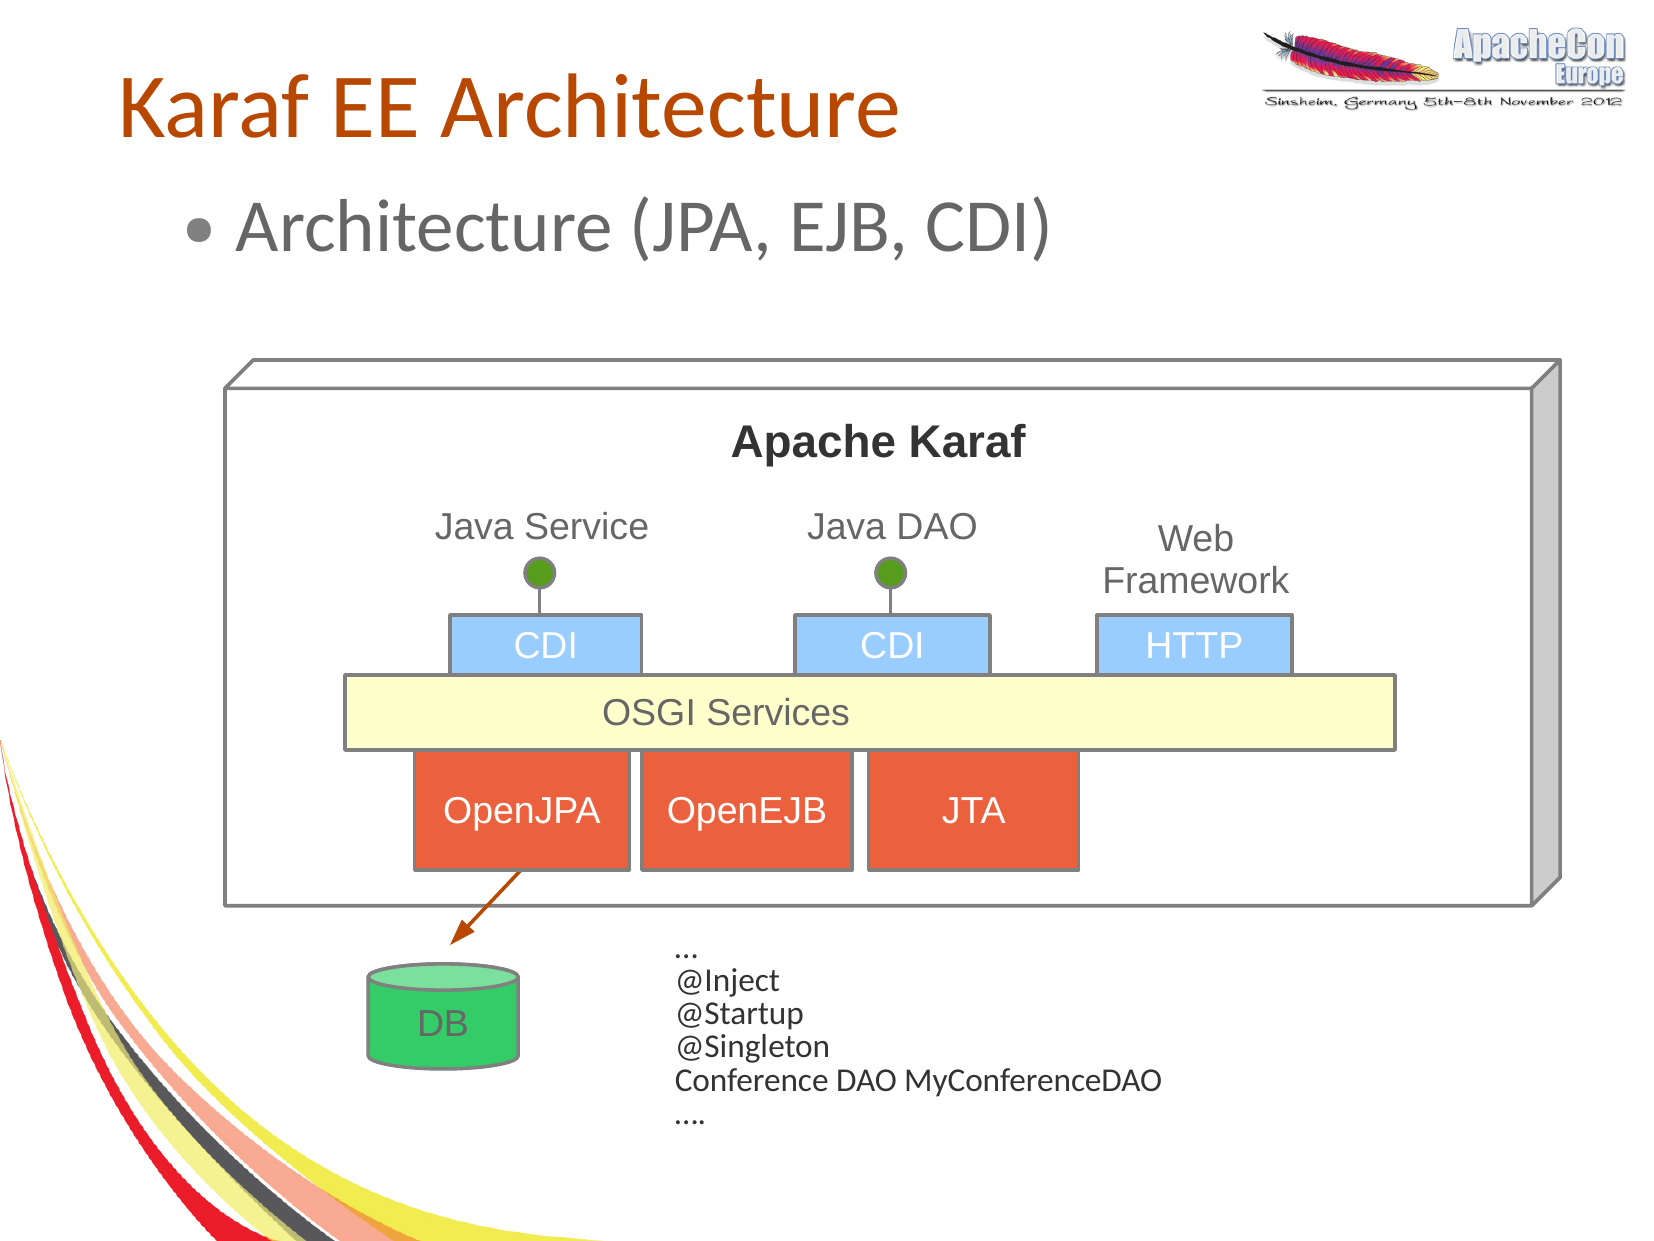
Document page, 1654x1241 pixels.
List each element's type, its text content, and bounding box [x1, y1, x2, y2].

text_box OpenEJB [641, 750, 852, 871]
text_box Web Framework [1075, 510, 1316, 609]
text_box [525, 558, 555, 588]
text_box Apache Karaf [225, 389, 1531, 906]
text_box Java DAO [792, 498, 1003, 556]
text_box DB [368, 978, 519, 1069]
picture [0, 0, 1654, 1241]
list Architecture (JPA, EJB, CDI) [165, 195, 1524, 901]
text_box HTTP [1096, 615, 1292, 676]
text_box OpenJPA [414, 750, 630, 871]
title Karaf EE Architecture [59, 59, 1418, 171]
text_box … @Inject @Startup @Singleton Conference DAO MyConferenceDAO …. [660, 925, 1216, 1186]
text_box [875, 558, 906, 588]
text_box OSGI Services [587, 684, 873, 741]
text_box CDI [795, 615, 991, 676]
text_box Java Service [420, 498, 676, 556]
text_box [345, 675, 1396, 751]
text_box JTA [868, 750, 1079, 871]
text_box CDI [450, 615, 642, 676]
